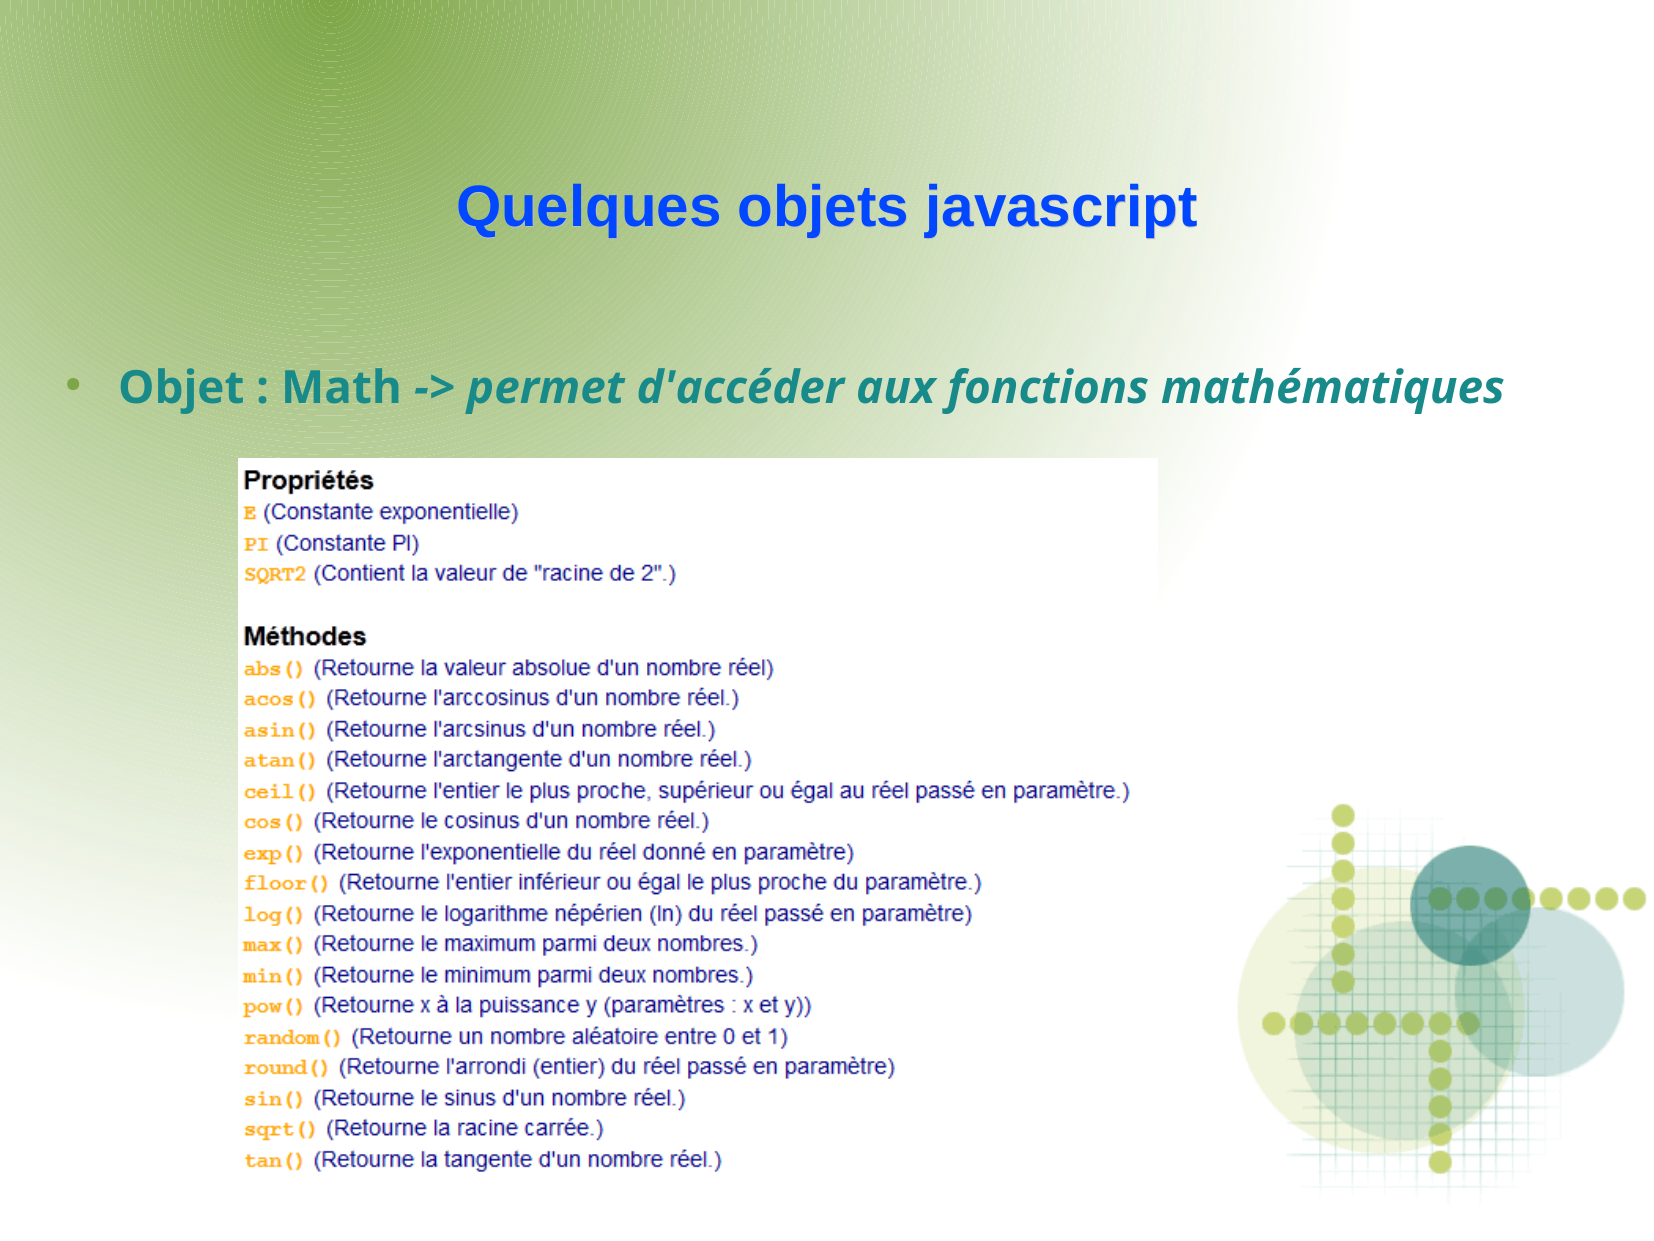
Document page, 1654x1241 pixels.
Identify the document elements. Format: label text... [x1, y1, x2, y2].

picture [238, 458, 1158, 1205]
title Quelques objets javascript [121, 102, 1534, 310]
list Objet : Math -> permet d'accéder aux fonctions mathématiques [47, 354, 1595, 423]
picture [1224, 792, 1654, 1211]
